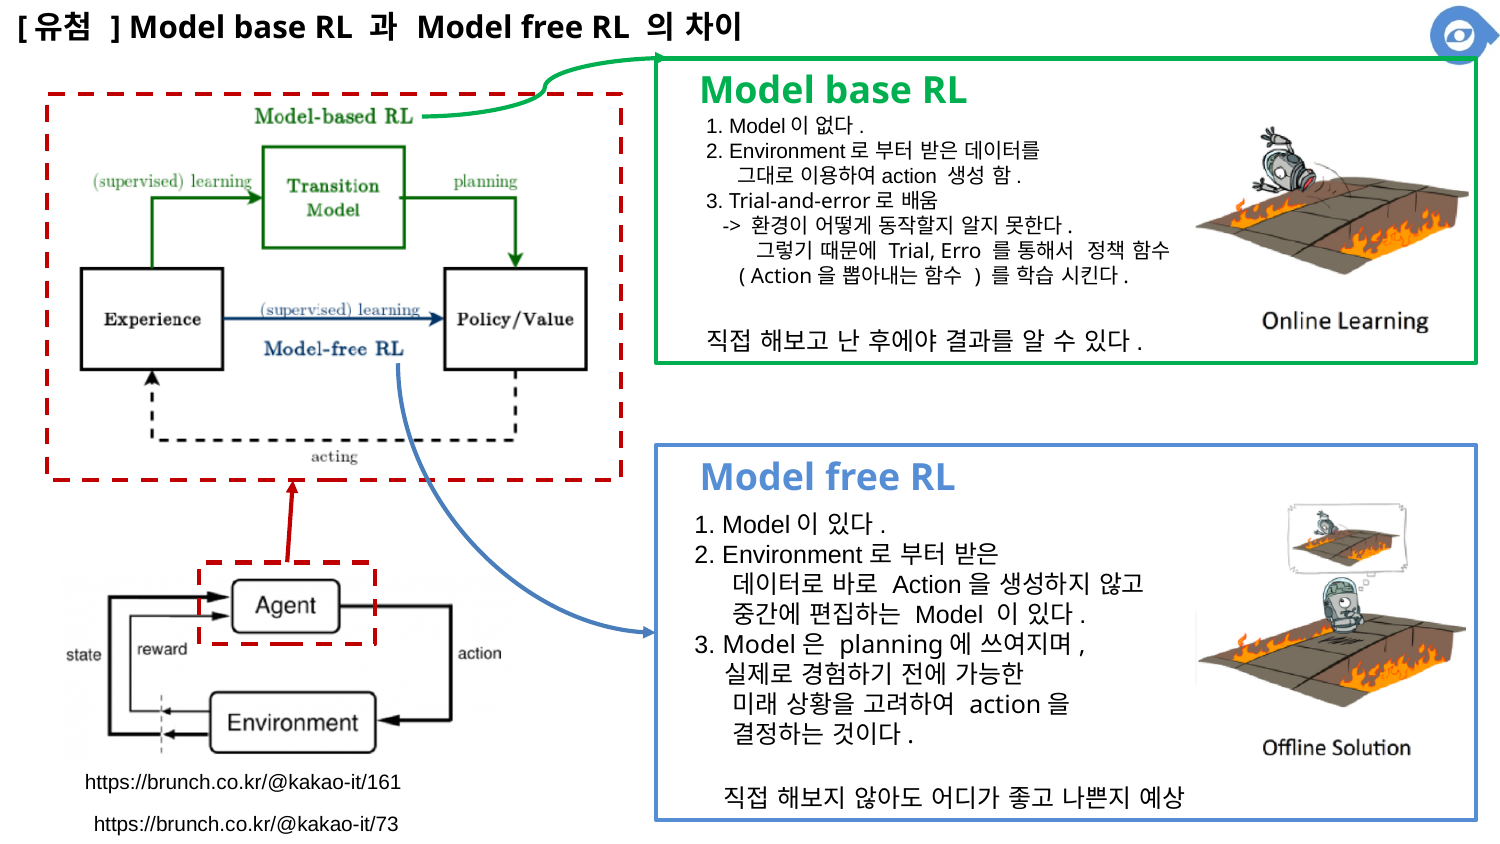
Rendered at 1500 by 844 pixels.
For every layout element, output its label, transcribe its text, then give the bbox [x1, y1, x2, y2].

text_box [유첨 ] Model base RL 과 Model free RL 의 차이 [2, 0, 973, 53]
text_box Model base RL [684, 61, 987, 119]
picture [1430, 0, 1500, 70]
text_box 1. Model이 없다. 2. Environment로 부터 받은 데이터를 그대로 이용하여action 생성 함. 3. Trial-and-error로 배움 -> 환경이 어떻게 동작할지 알지 못한다. 그렇기 때문에 Trial, Erro 를 통해서 정책 함수 ( Action을 뽑아내는 함수 ) 를 학습 시킨다. [691, 105, 1195, 296]
picture [1195, 105, 1469, 340]
text_box 직접 해보지 않아도 어디가 좋고 나쁜지 예상 [709, 774, 1201, 820]
text_box 직접 해보고 난 후에야 결과를 알 수 있다. [691, 317, 1166, 363]
picture [46, 562, 516, 766]
text_box 1. Model이 있다. 2. Environment로 부터 받은 데이터로 바로 Action을 생성하지 않고 중간에 편집하는 Model 이 있다. 3. Model은 planning에 쓰여지며, 실제로 경험하기 전에 가능한 미래 상황을 고려하여 action을 결정하는 것이다. [679, 501, 1195, 786]
text_box https://brunch.co.kr/@kakao-it/161 [70, 766, 469, 802]
text_box Model free RL [684, 447, 974, 501]
picture [1430, 61, 1474, 70]
text_box https://brunch.co.kr/@kakao-it/73 [78, 803, 478, 843]
picture [58, 93, 621, 472]
picture [496, 562, 516, 579]
picture [1195, 480, 1466, 774]
